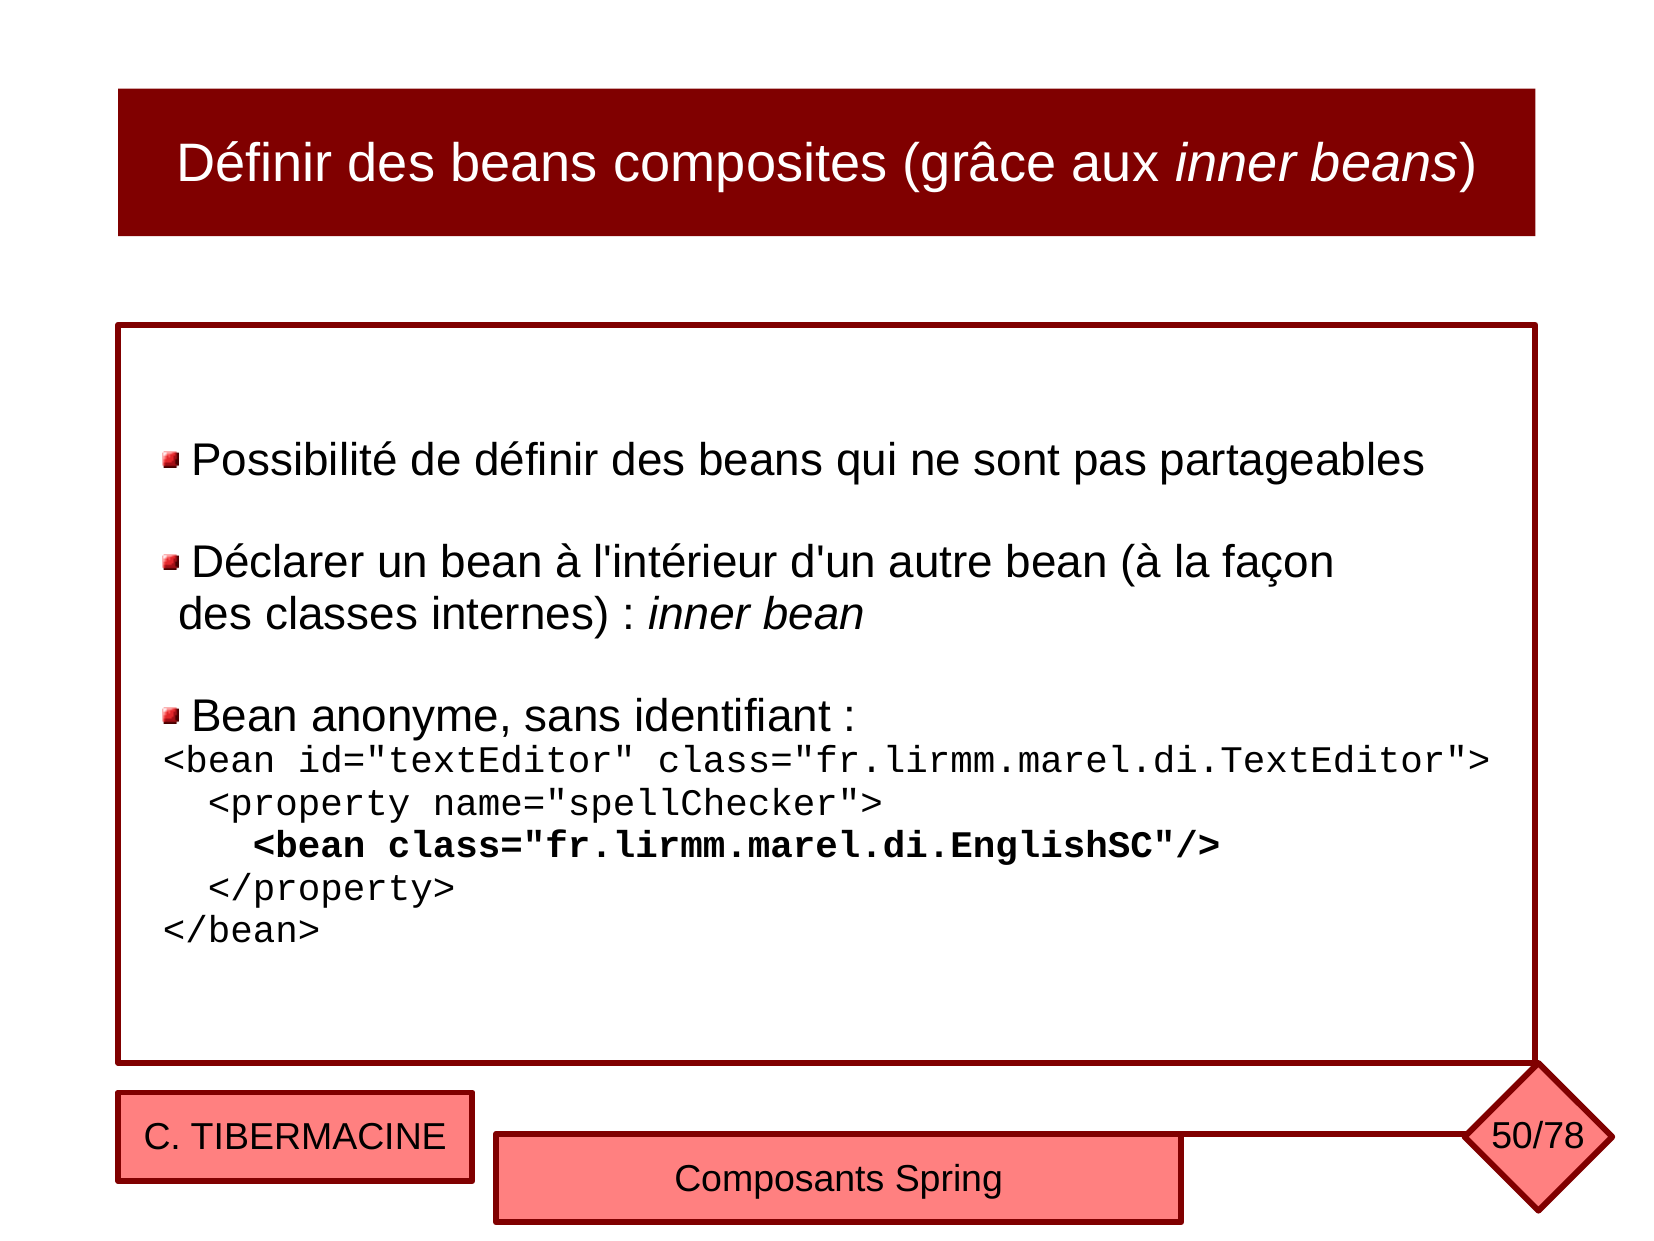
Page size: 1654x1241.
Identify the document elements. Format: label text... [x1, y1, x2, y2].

text_box [1494, 1062, 1583, 1107]
picture [162, 451, 179, 468]
text_box <numéro>/78 [1476, 1107, 1613, 1207]
text_box Définir des beans composites (grâce aux inner beans) [118, 88, 1536, 237]
text_box Possibilité de définir des beans qui ne sont pas partageables Déclarer un bean à l'intérieur d'un autre bean (à la façon des classes internes) : inner bean Bean anonyme, sans identifiant : <bean id="textEditor" class="fr.lirmm.marel.di.TextEditor"> <property name="spellChecker"> <bean class="fr.lirmm.marel.di.EnglishSC"/> </property> </bean> [118, 324, 1536, 1063]
text_box Composants Spring [496, 1133, 1182, 1223]
picture [162, 707, 179, 724]
picture [162, 554, 179, 570]
text_box [1464, 1125, 1476, 1149]
text_box C. TIBERMACINE [118, 1092, 473, 1182]
